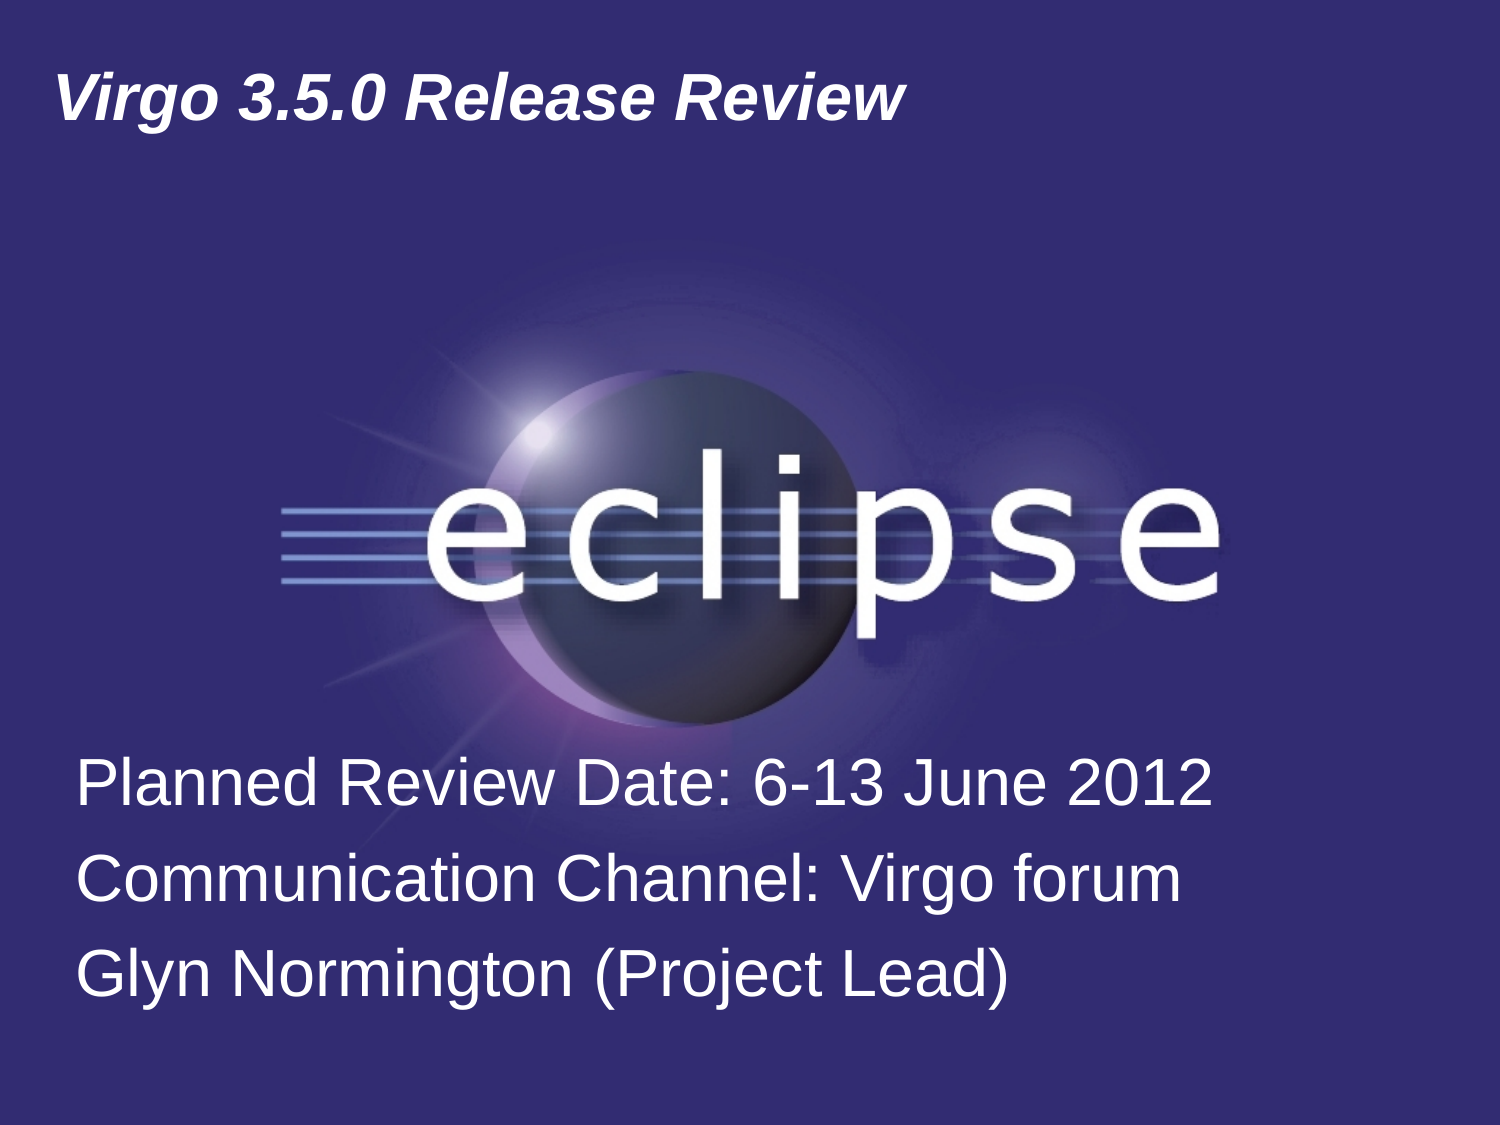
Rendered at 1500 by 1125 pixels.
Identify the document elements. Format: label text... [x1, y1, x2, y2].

subtitle Planned Review Date: 6-13 June 2012 Communication Channel: Virgo forum Glyn Normington (Project Lead) [75, 745, 1425, 1011]
title Virgo 3.5.0 Release Review [37, 58, 1417, 316]
picture [0, 0, 1500, 1125]
